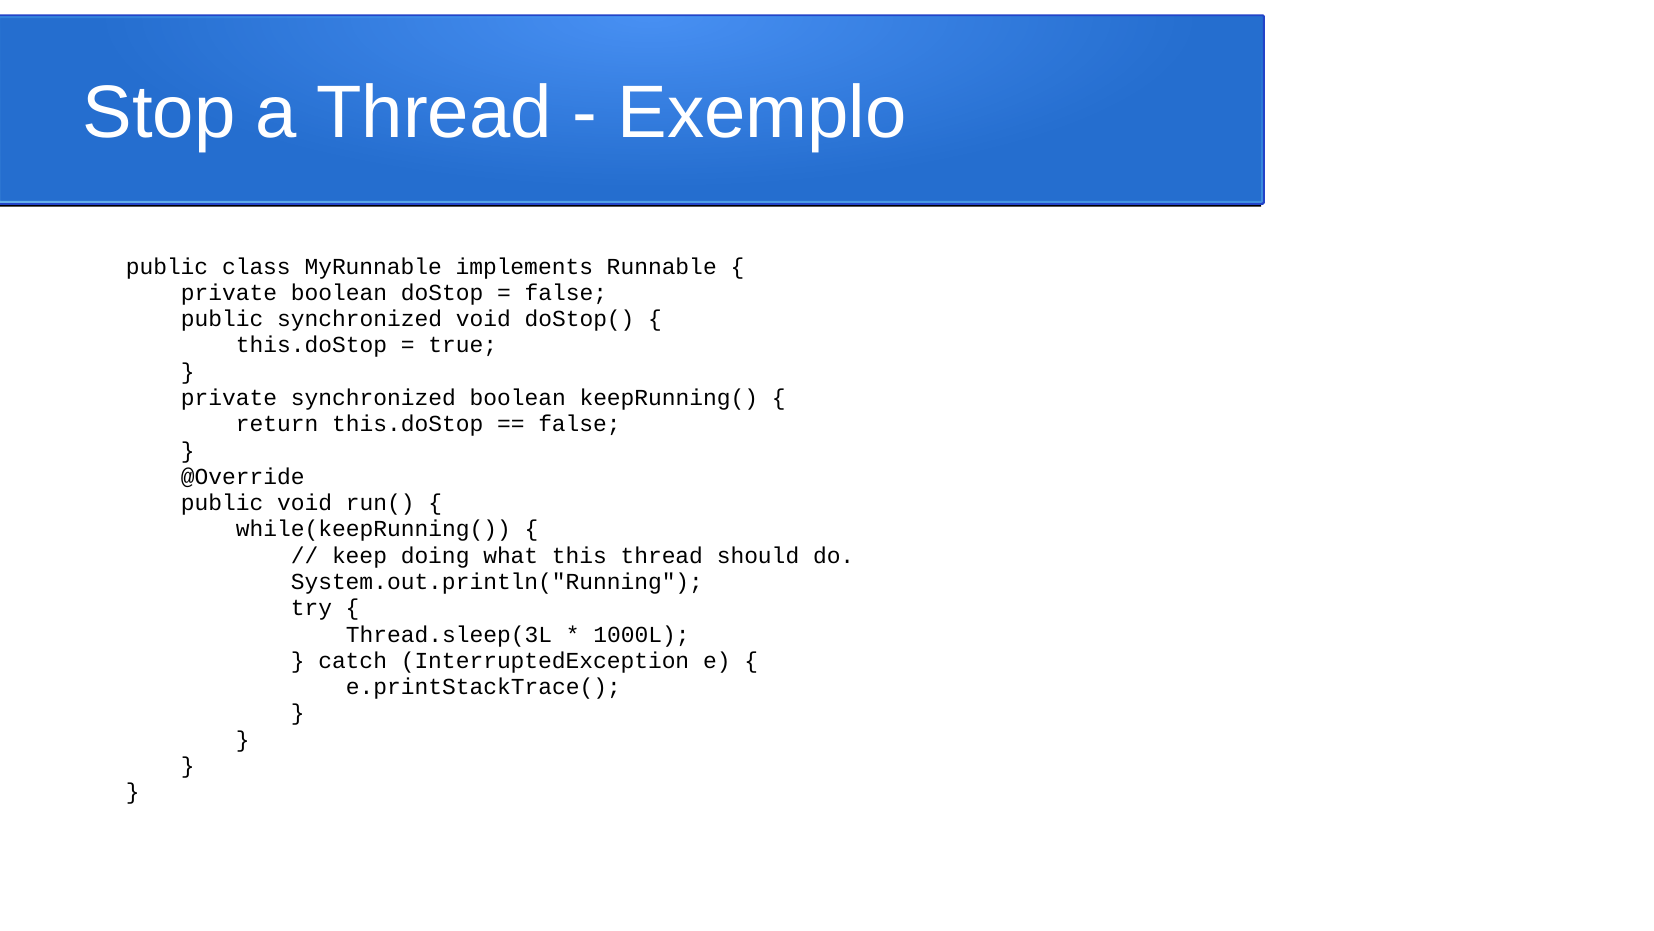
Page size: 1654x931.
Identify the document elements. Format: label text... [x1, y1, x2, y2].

text_box public class MyRunnable implements Runnable { private boolean doStop = false; public synchronized void doStop() { this.doStop = true; } private synchronized boolean keepRunning() { return this.doStop == false; } @Override public void run() { while(keepRunning()) { // keep doing what this thread should do. System.out.println("Running"); try { Thread.sleep(3L * 1000L); } catch (InterruptedException e) { e.printStackTrace(); } } } } [111, 247, 1028, 841]
title Stop a Thread - Exemplo [82, 35, 1235, 189]
